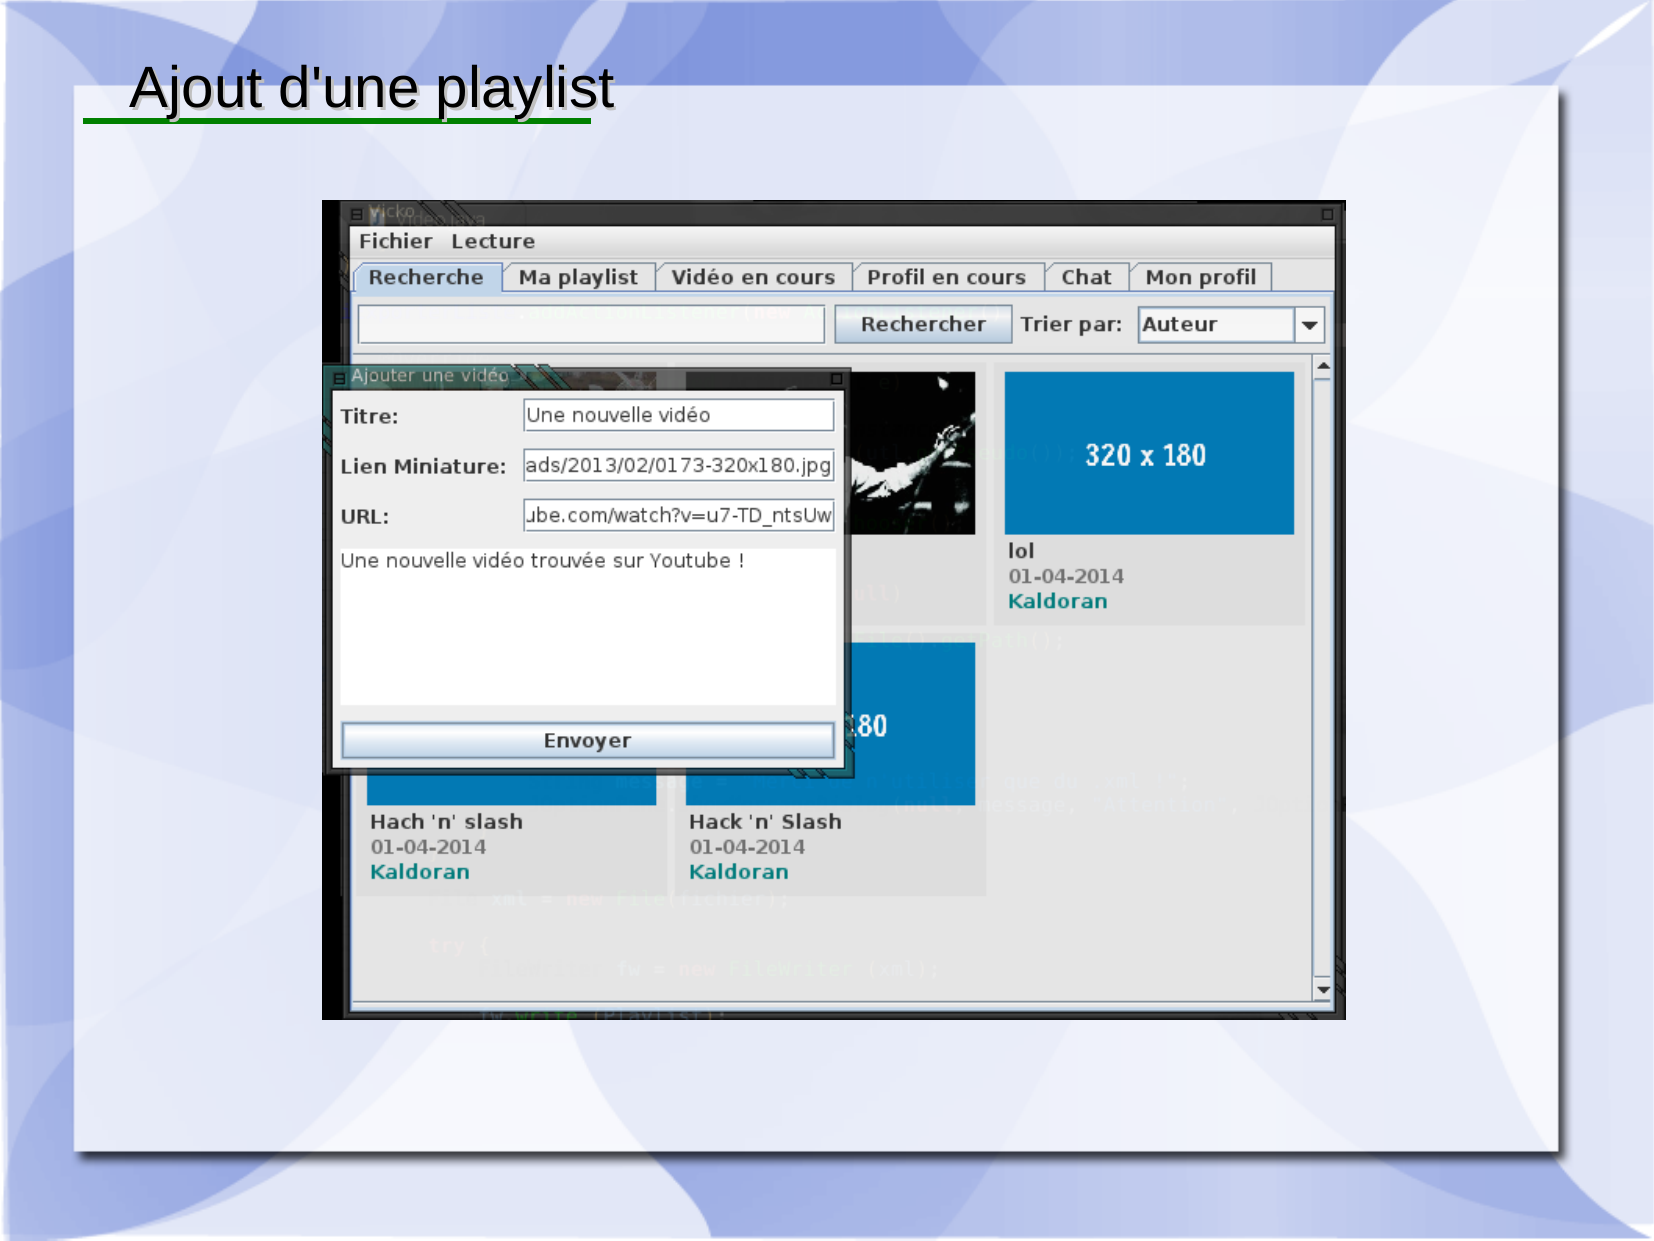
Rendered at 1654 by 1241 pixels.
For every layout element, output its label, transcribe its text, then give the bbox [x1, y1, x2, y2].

picture [0, 0, 1654, 1241]
text_box Ajout d'une playlist [115, 47, 777, 128]
